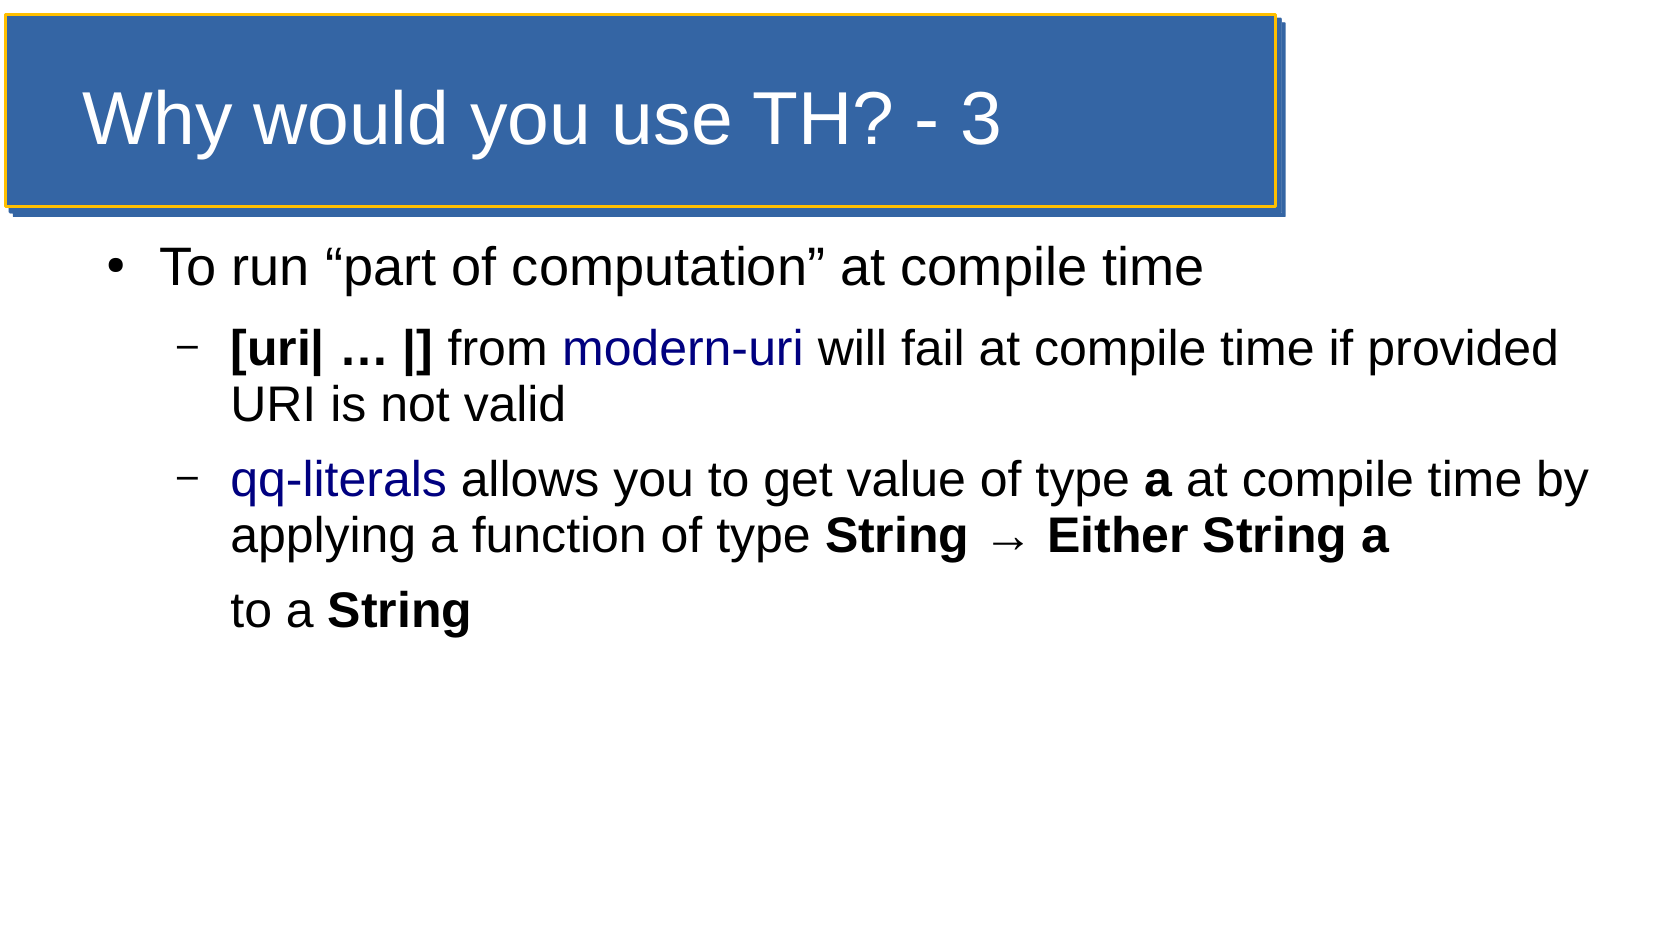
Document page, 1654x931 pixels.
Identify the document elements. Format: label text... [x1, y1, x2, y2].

list To run “part of computation” at compile time [uri| … |] from modern-uri will fail at compile time if provided URI is not valid qq-literals allows you to get value of type a at compile time by applying a function of type String → Either String a to a String [88, 236, 1613, 863]
title Why would you use TH? - 3 [82, 44, 1235, 192]
